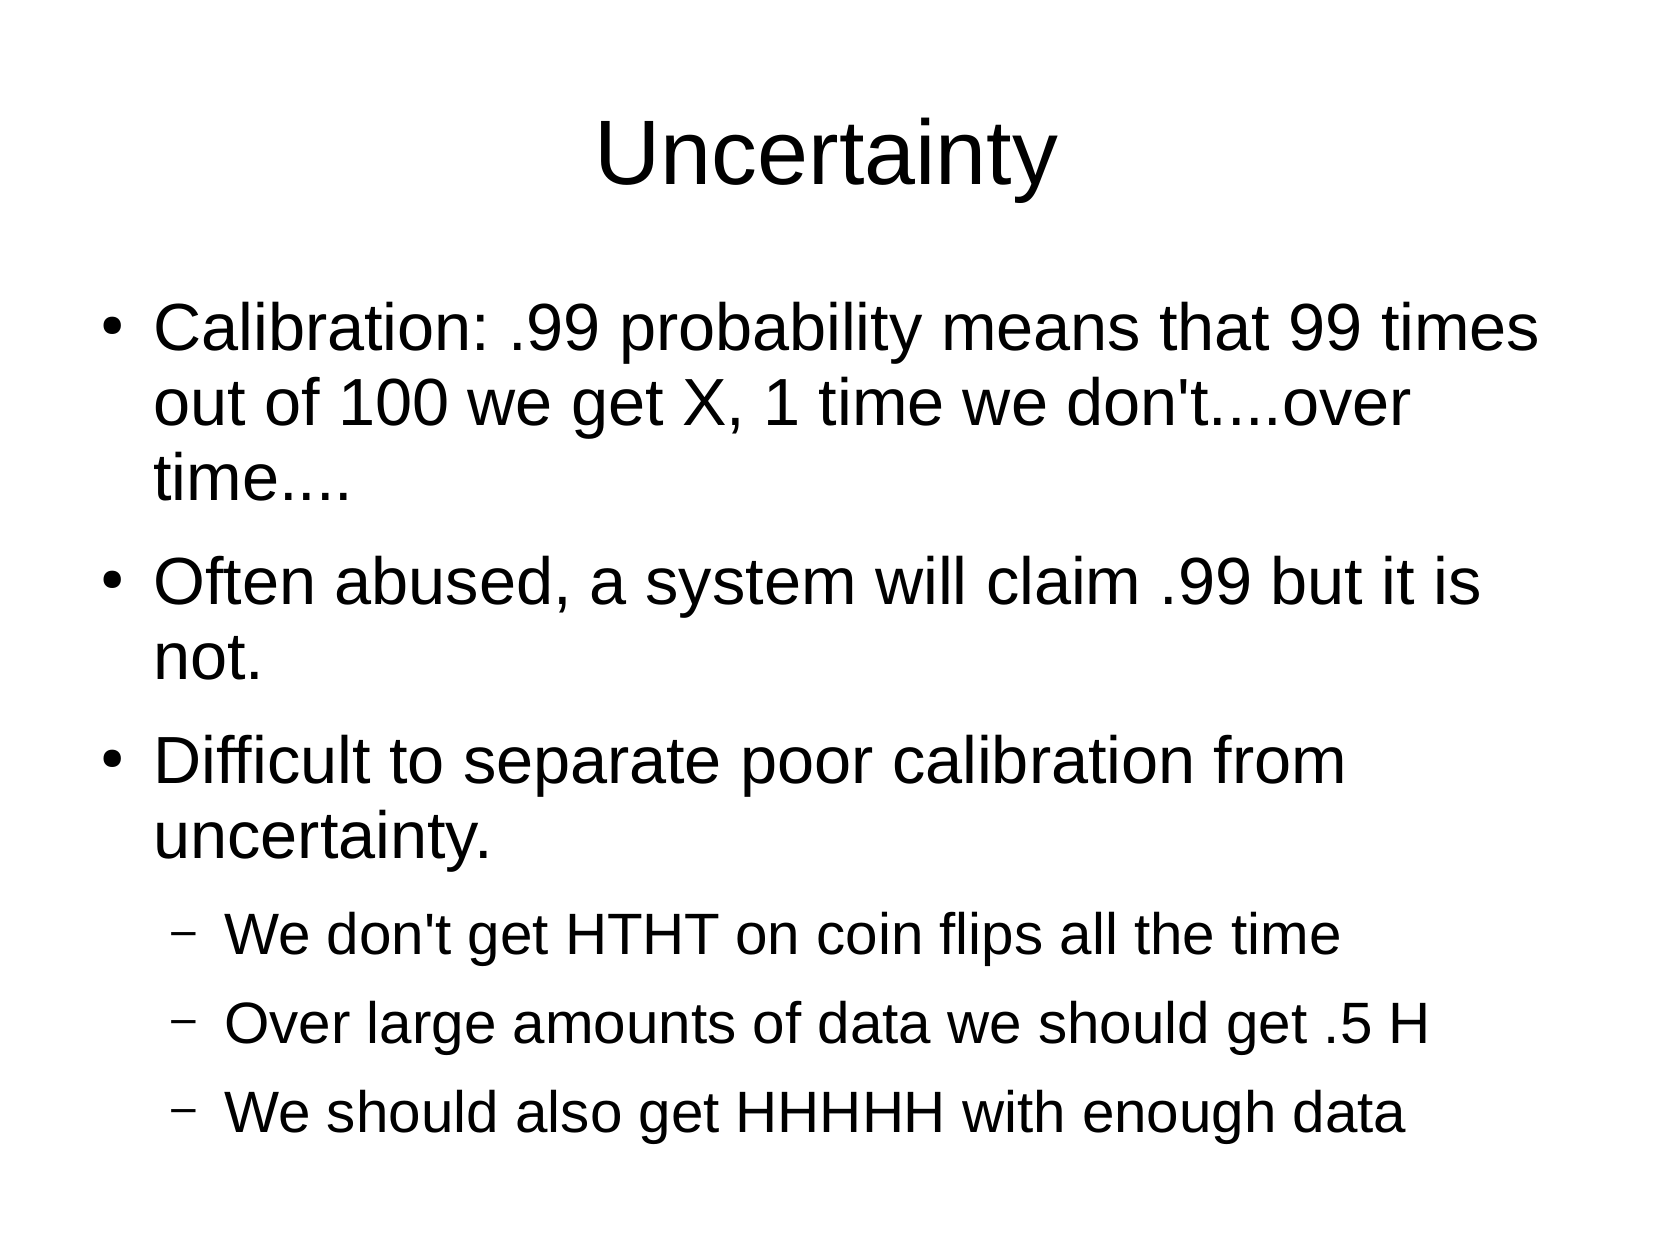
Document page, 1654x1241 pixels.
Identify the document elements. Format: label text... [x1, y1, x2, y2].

title Uncertainty [82, 49, 1571, 257]
list Calibration: .99 probability means that 99 times out of 100 we get X, 1 time we don't....over time.... Often abused, a system will claim .99 but it is not. Difficult to separate poor calibration from uncertainty. We don't get HTHT on coin flips all the time Over large amounts of data we should get .5 H We should also get HHHHH with enough data [82, 290, 1571, 1143]
